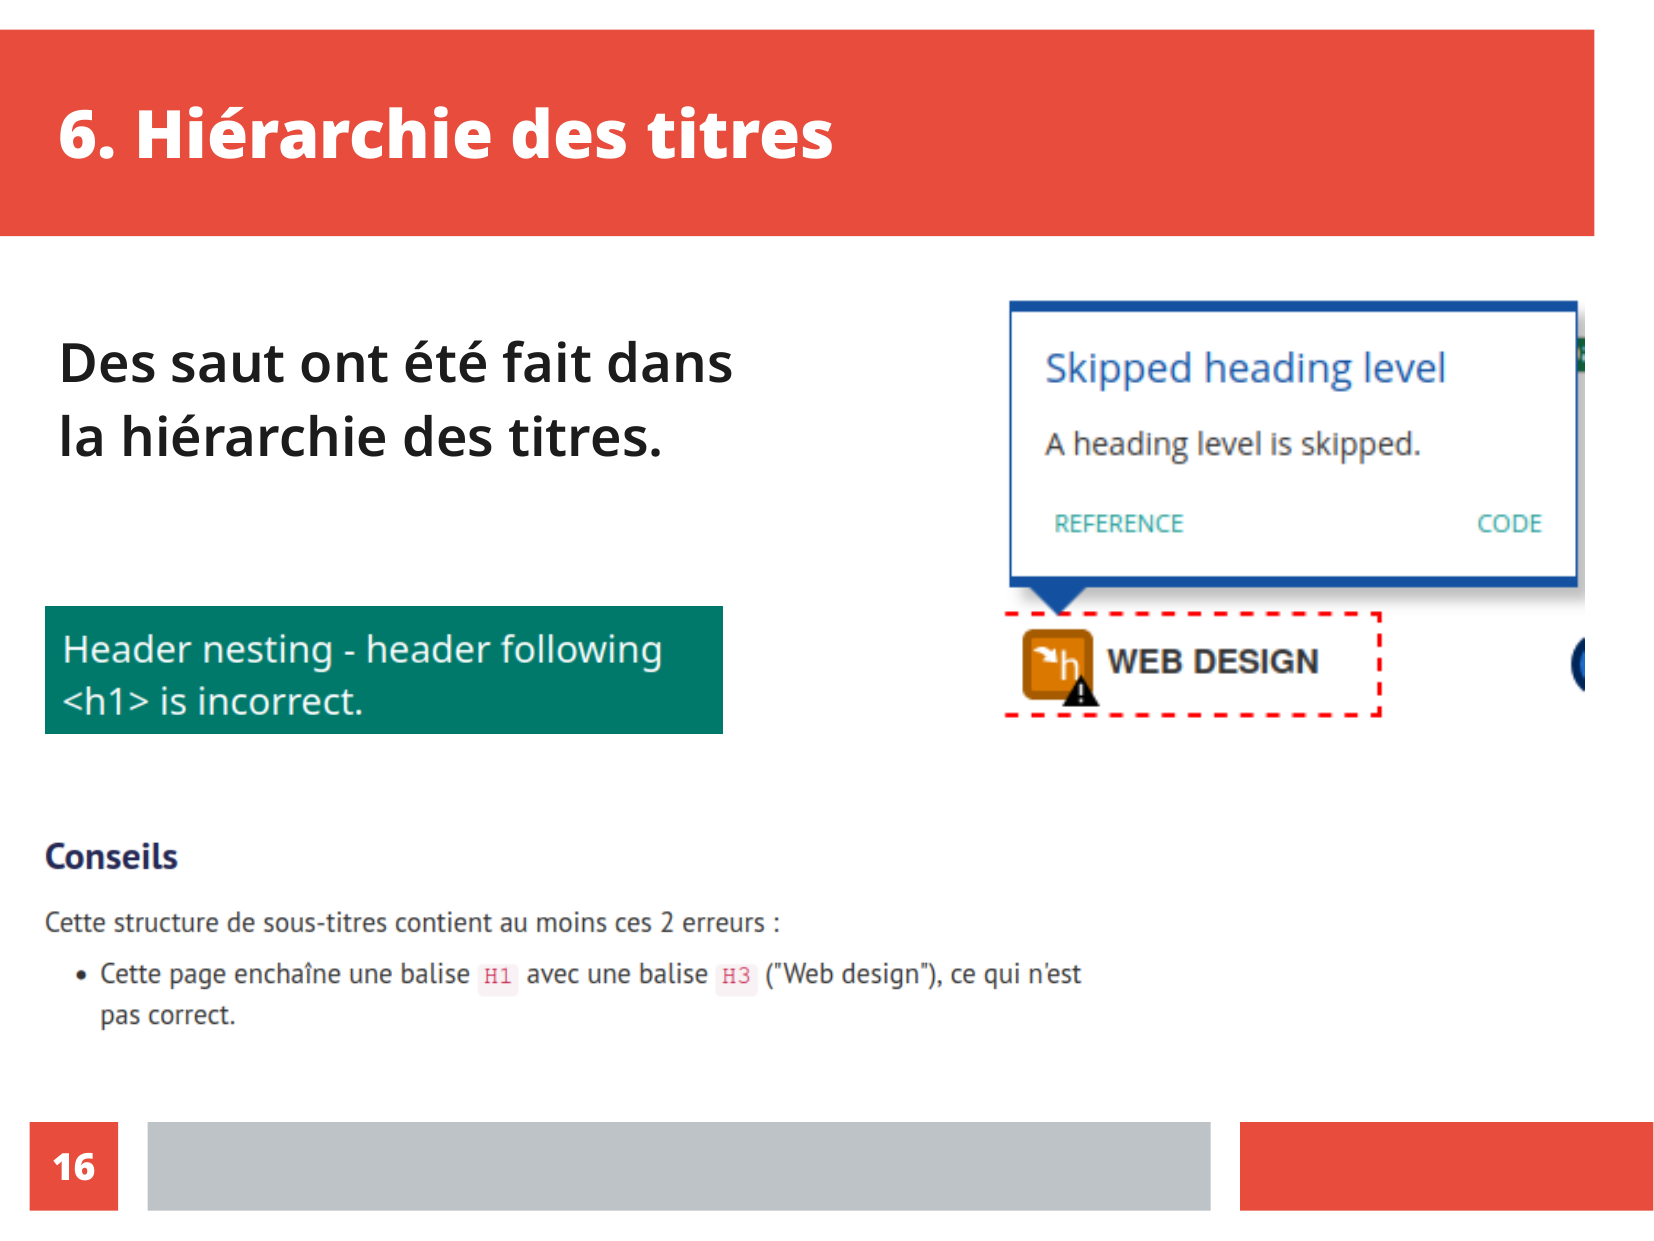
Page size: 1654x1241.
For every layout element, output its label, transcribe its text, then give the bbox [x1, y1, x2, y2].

list Des saut ont été fait dans la hiérarchie des titres. [59, 324, 794, 691]
picture [39, 841, 1092, 1039]
picture [999, 297, 1585, 729]
picture [45, 606, 723, 734]
title 6. Hiérarchie des titres [59, 59, 1595, 207]
